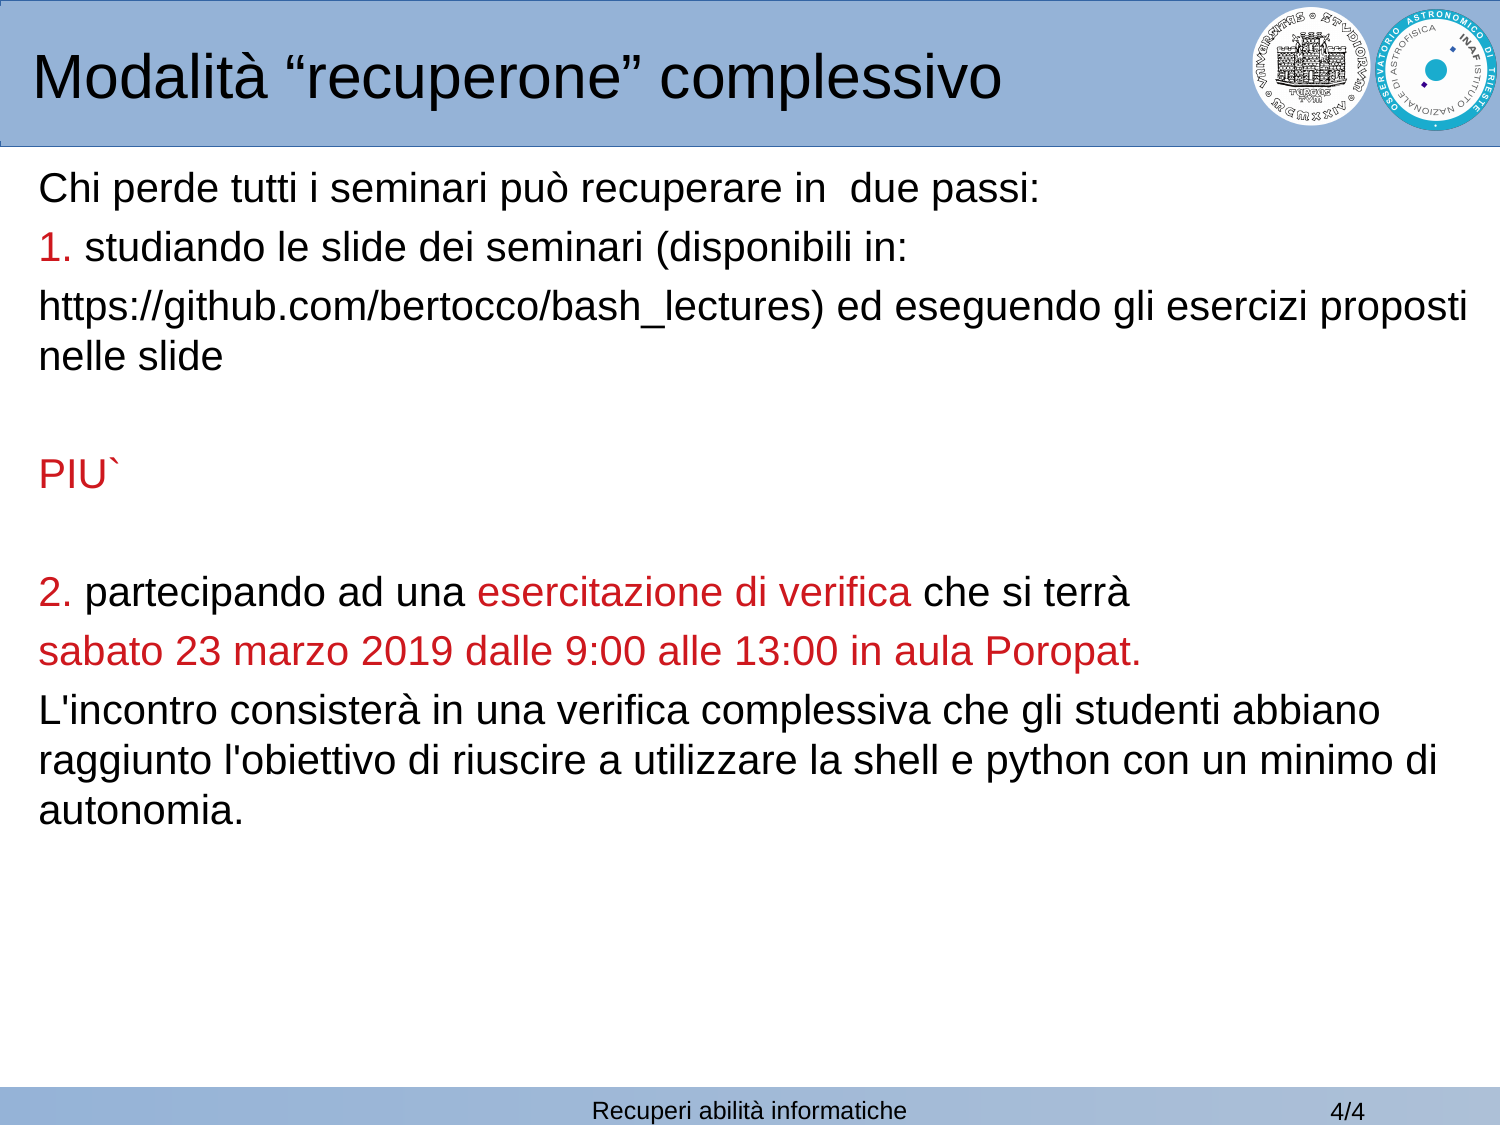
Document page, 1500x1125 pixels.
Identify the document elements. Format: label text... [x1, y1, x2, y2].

text_box Modalità “recuperone” complessivo [0, 5, 1253, 141]
list Chi perde tutti i seminari può recuperare in due passi: 1. studiando le slide dei seminari (disponibili in: https://github.com/bertocco/bash_lectures) ed eseguendo gli esercizi proposti nelle slide PIU` 2. partecipando ad una esercitazione di verifica che si terrà sabato 23 marzo 2019 dalle 9:00 alle 13:00 in aula Poropat. L'incontro consisterà in una verifica complessiva che gli studenti abbiano raggiunto l'obiettivo di riuscire a utilizzare la shell e python con un minimo di autonomia. [23, 153, 1500, 1054]
picture [1253, 0, 1500, 153]
